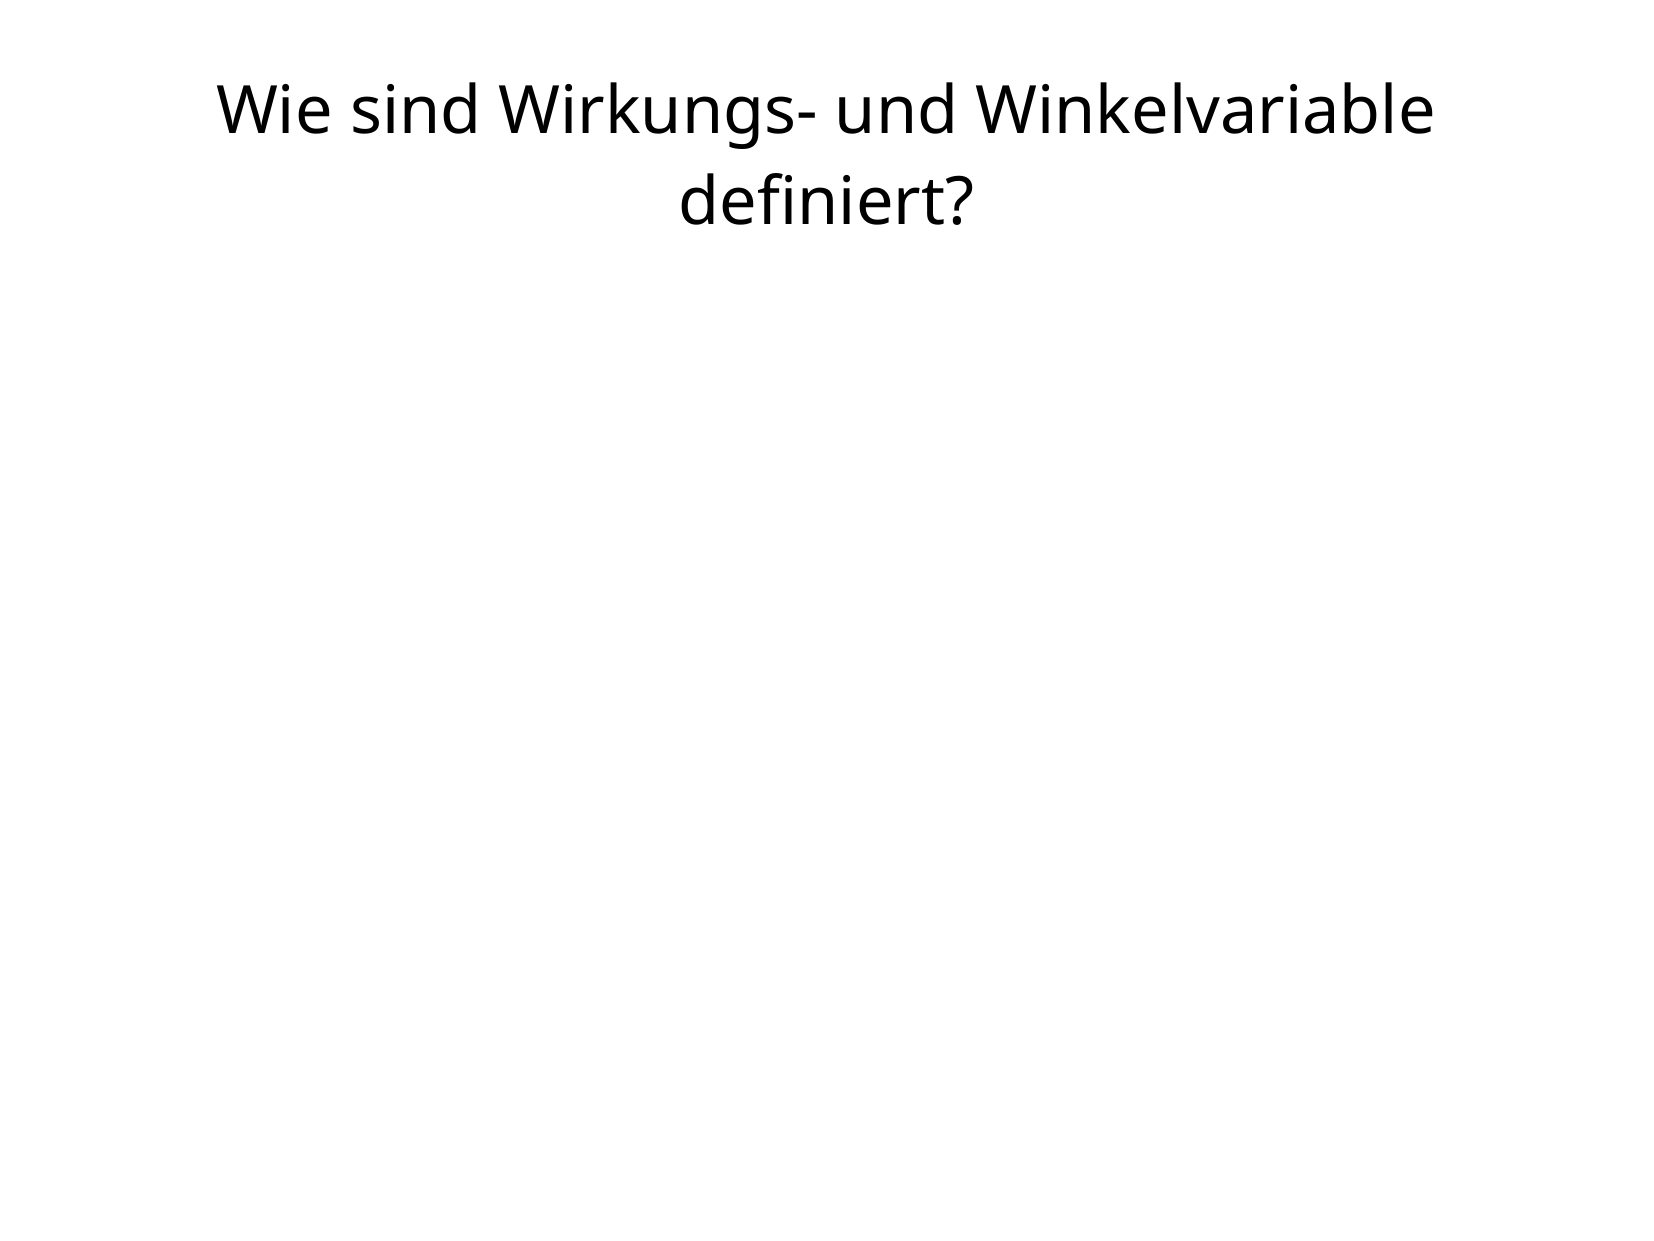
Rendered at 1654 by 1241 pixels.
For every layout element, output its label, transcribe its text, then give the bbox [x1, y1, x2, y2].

title Wie sind Wirkungs- und Winkelvariable definiert? [82, 49, 1571, 257]
